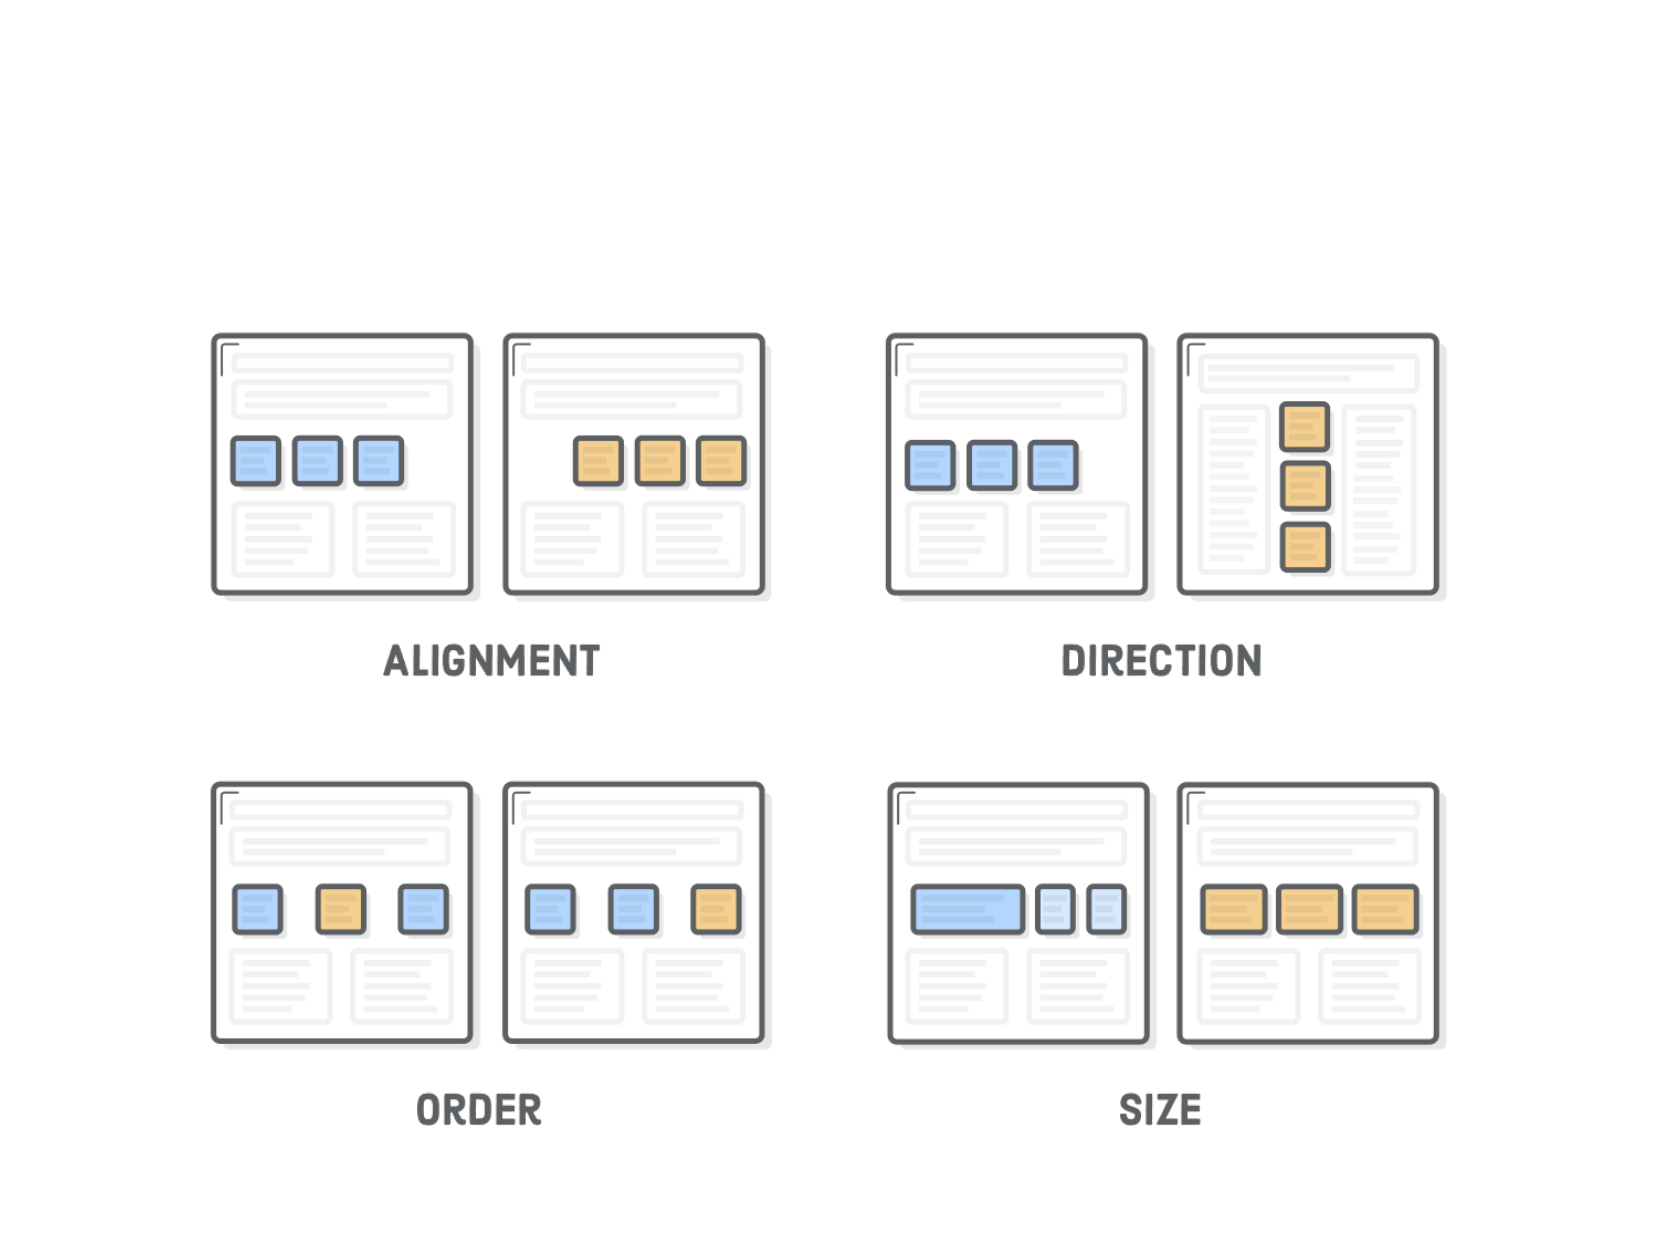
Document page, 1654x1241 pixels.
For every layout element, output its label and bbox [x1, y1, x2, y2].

picture [161, 284, 1487, 1169]
